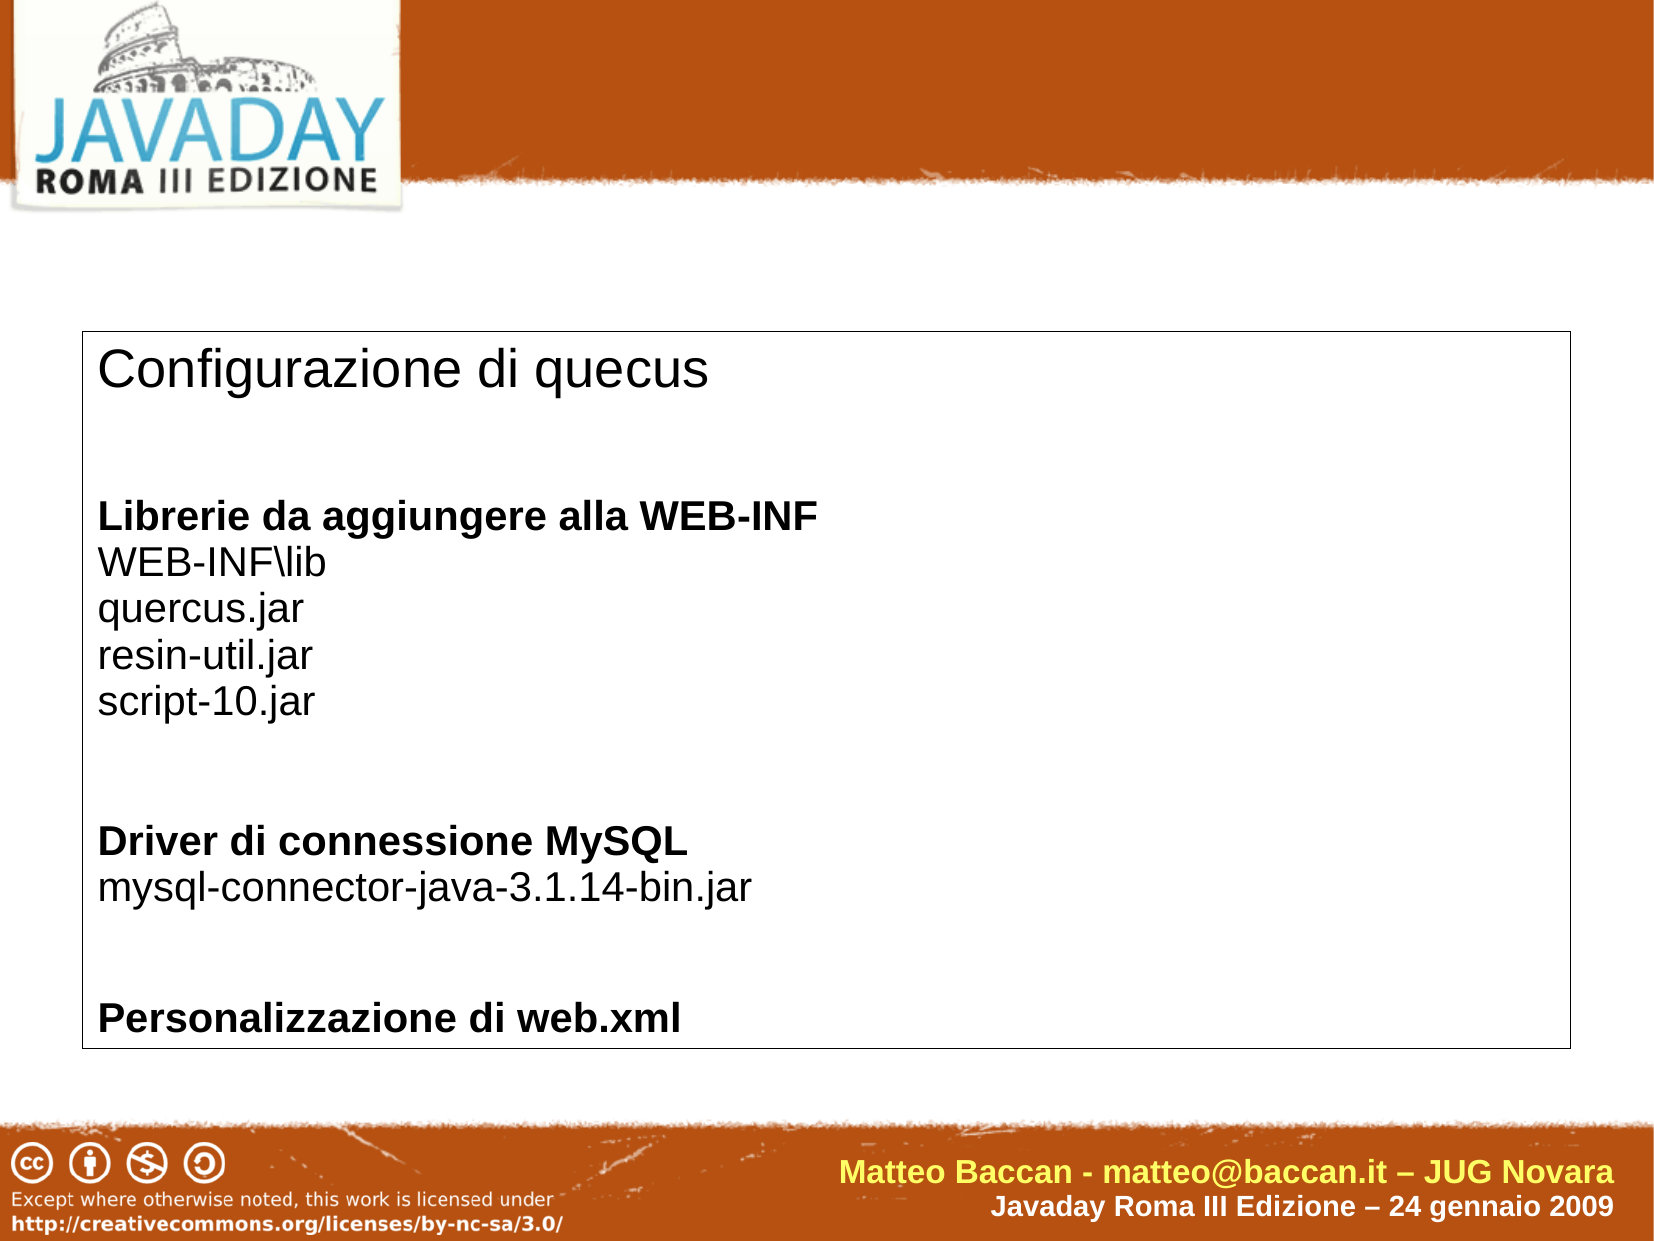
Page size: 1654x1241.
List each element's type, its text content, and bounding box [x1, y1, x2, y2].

text_box Configurazione di quecus Librerie da aggiungere alla WEB-INF WEB-INF\lib quercus.jar resin-util.jar script-10.jar Driver di connessione MySQL mysql-connector-java-3.1.14-bin.jar Personalizzazione di web.xml [82, 331, 1571, 1040]
picture [0, 0, 1654, 231]
picture [0, 1007, 1654, 1241]
